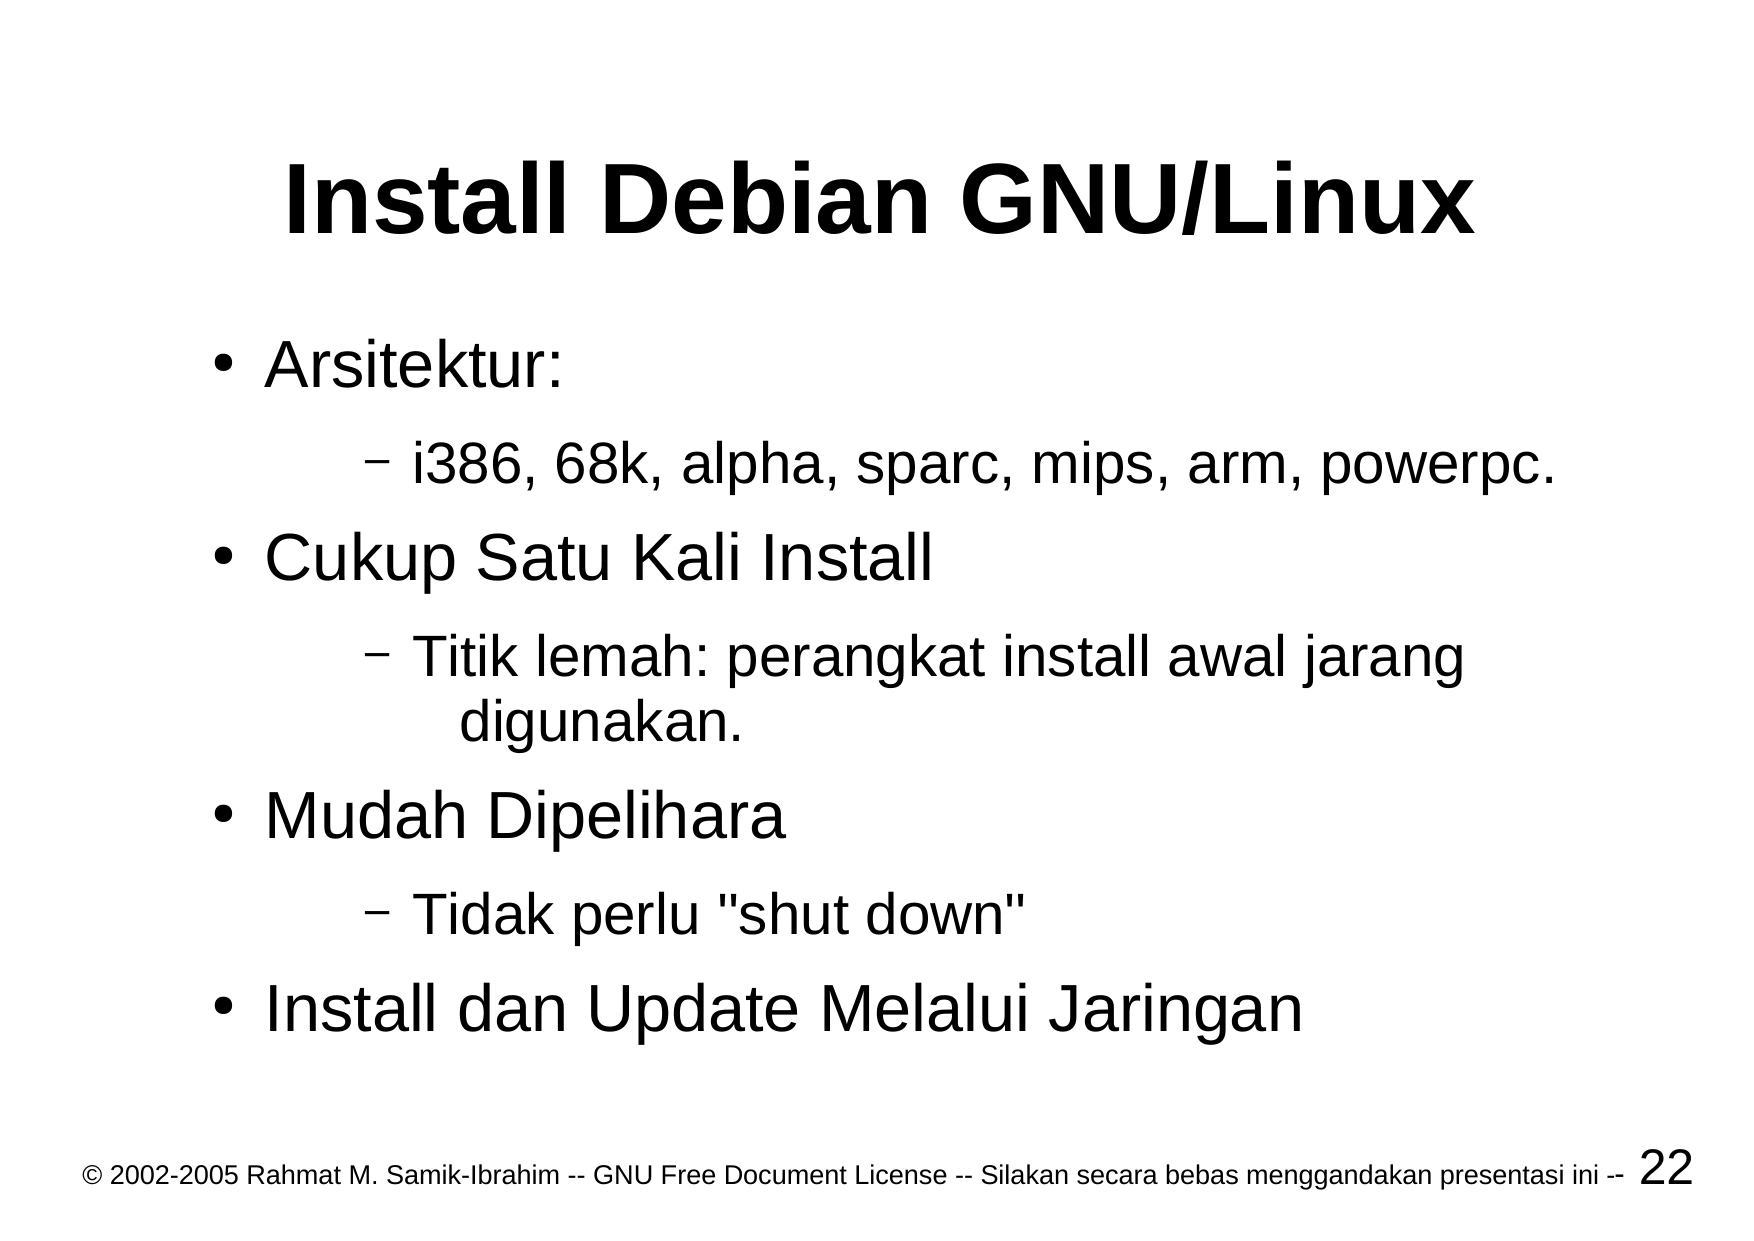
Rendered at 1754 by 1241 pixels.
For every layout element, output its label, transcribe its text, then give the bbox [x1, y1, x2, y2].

title Install Debian GNU/Linux [171, 102, 1589, 295]
list Arsitektur: i386, 68k, alpha, sparc, mips, arm, powerpc. Cukup Satu Kali Install Titik lemah: perangkat install awal jarang digunakan. Mudah Dipelihara Tidak perlu ''shut down'' Install dan Update Melalui Jaringan [176, 326, 1594, 1099]
